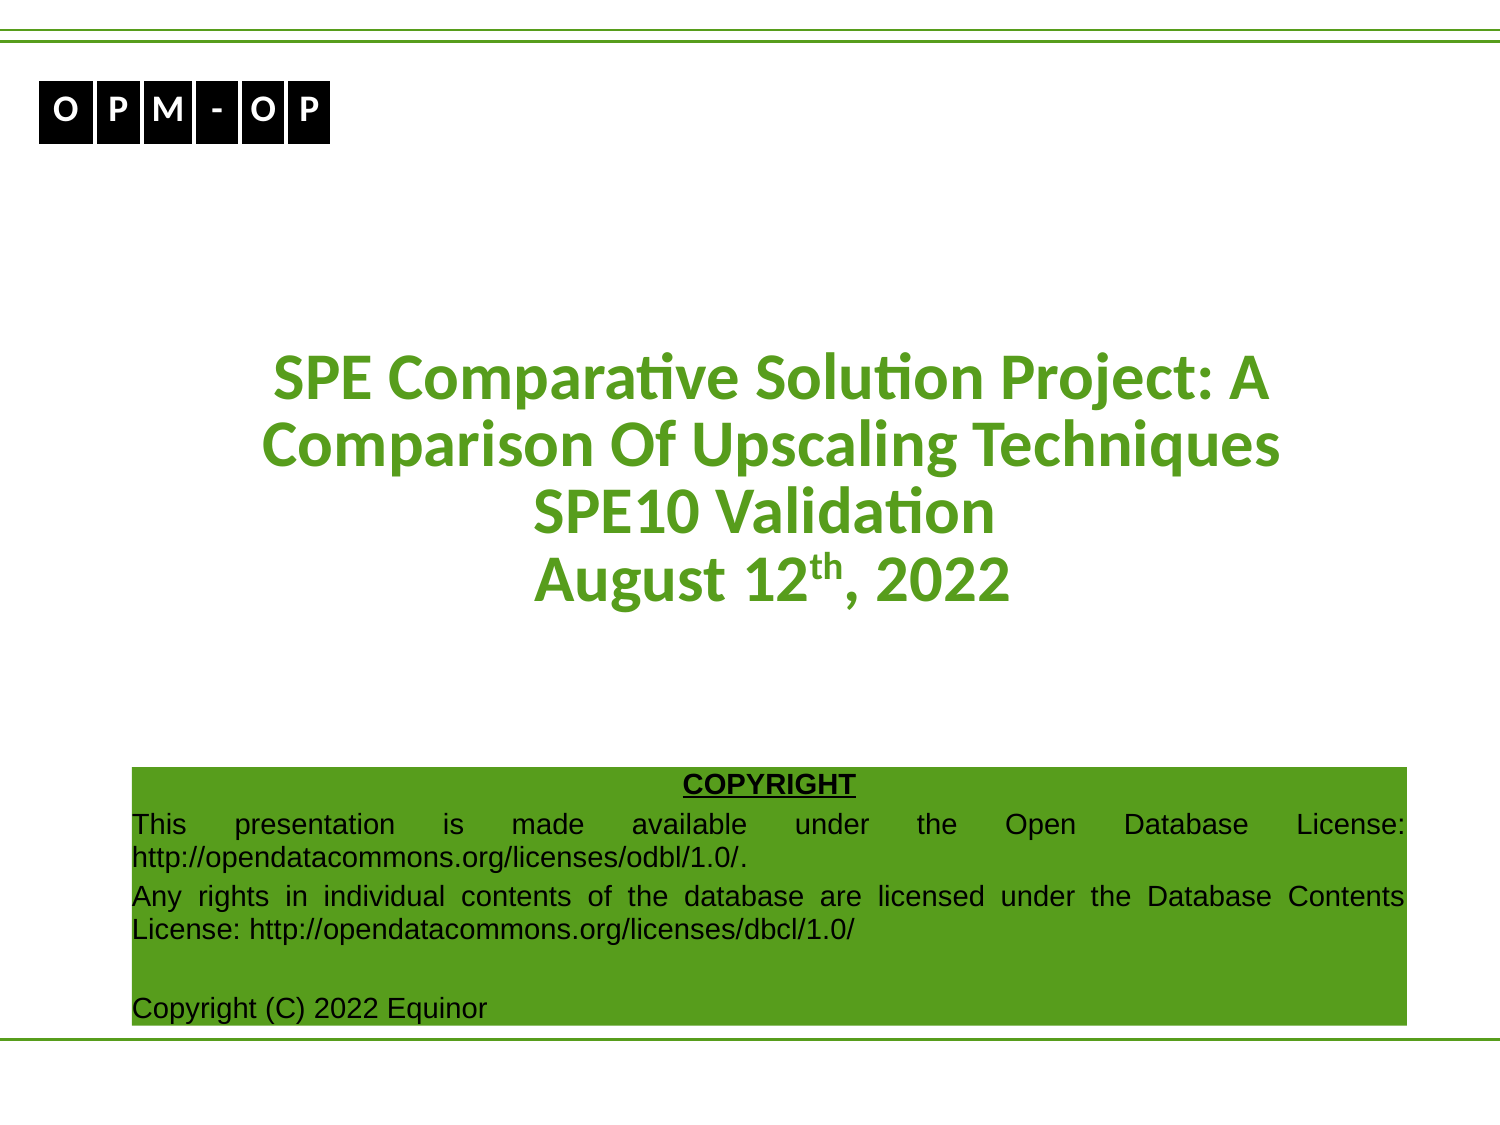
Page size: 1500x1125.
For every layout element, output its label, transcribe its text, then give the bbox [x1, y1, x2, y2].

title [255, 60, 1425, 233]
text_box COPYRIGHT This presentation is made available under the Open Database License: http://opendatacommons.org/licenses/odbl/1.0/. Any rights in individual contents of the database are licensed under the Database Contents License: http://opendatacommons.org/licenses/dbcl/1.0/ Copyright (C) 2022 Equinor [131, 767, 1407, 1026]
subtitle SPE Comparative Solution Project: A Comparison of Upscaling Techniques SPE10 Validation August 12th, 2022 [135, 232, 1411, 736]
